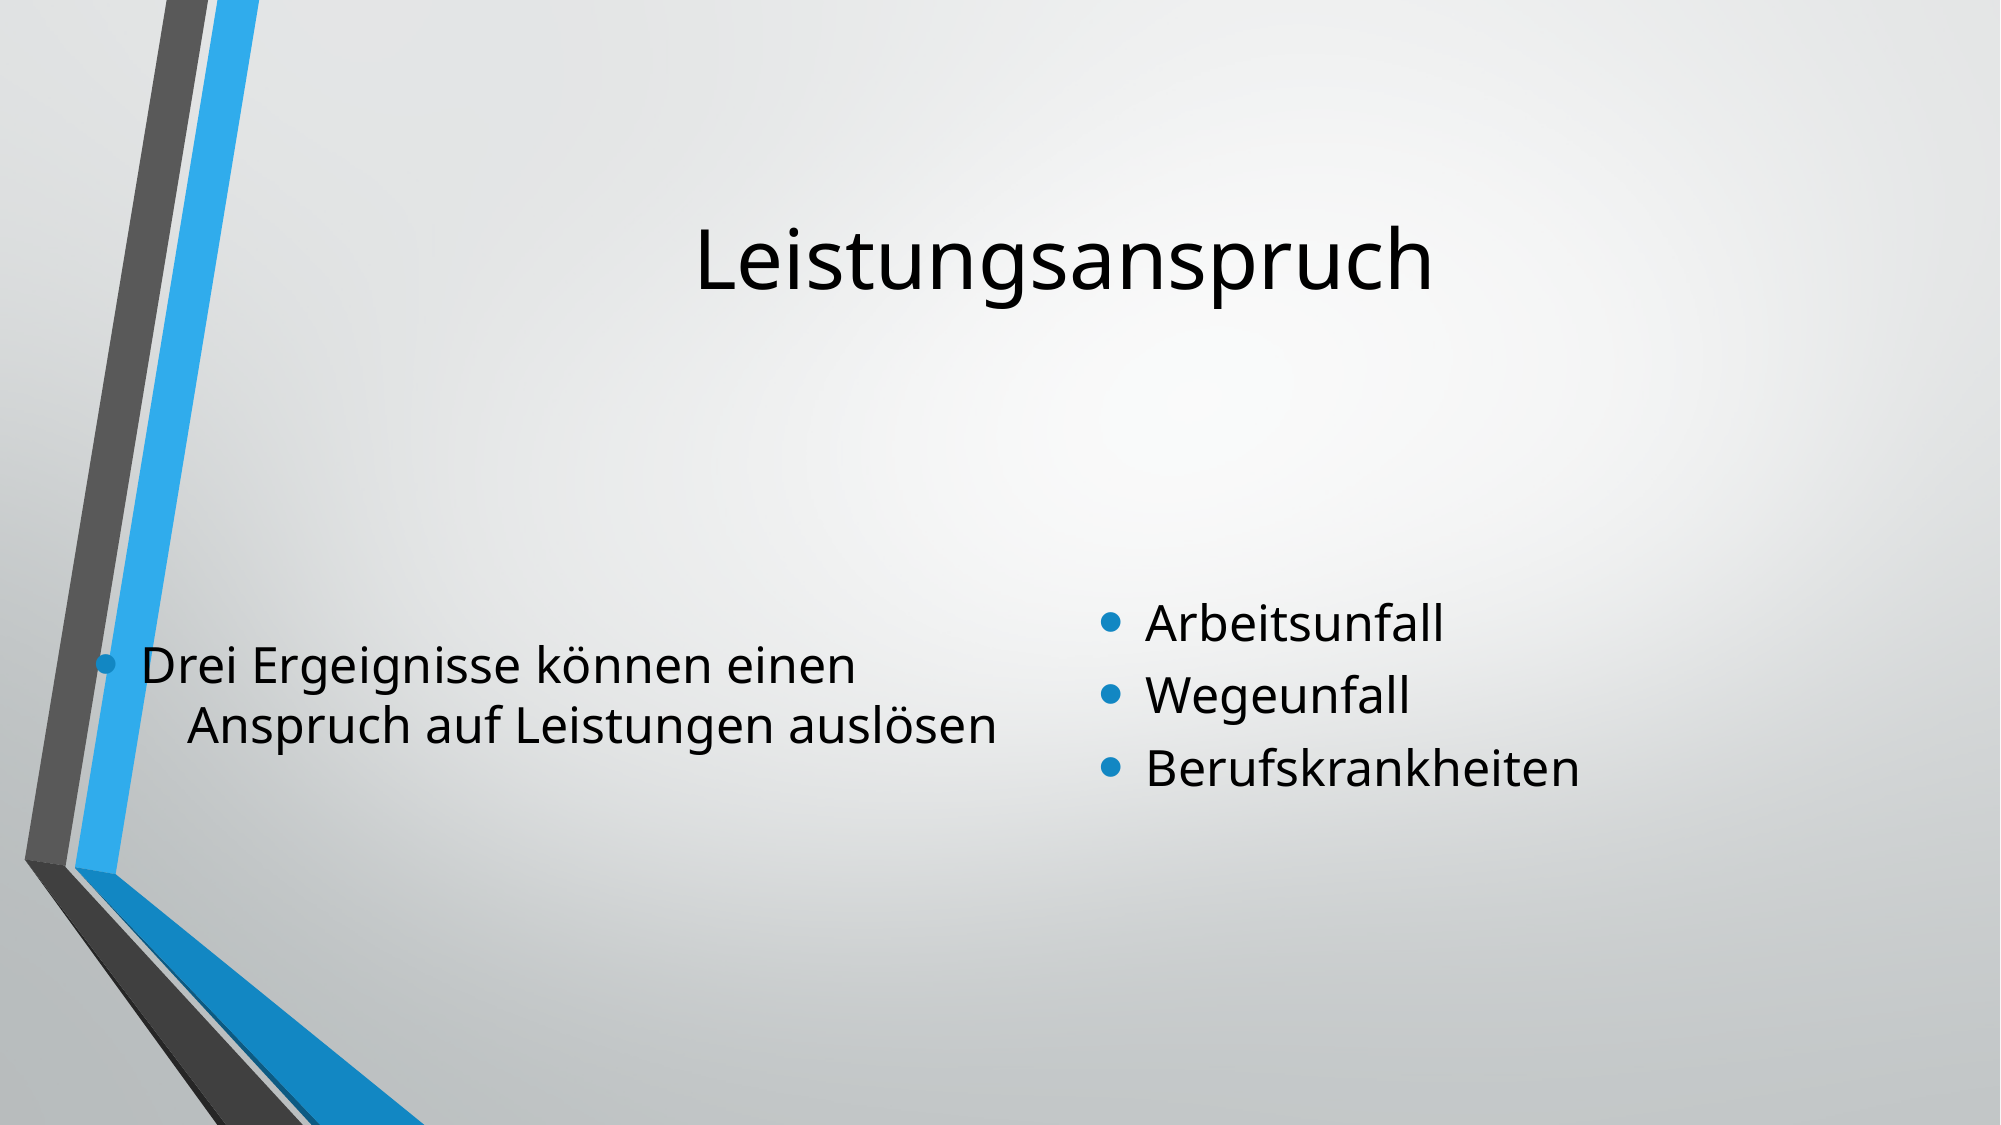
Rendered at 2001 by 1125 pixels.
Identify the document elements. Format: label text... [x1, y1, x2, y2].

list Drei Ergeignisse können einen Anspruch auf Leistungen auslösen [78, 437, 1047, 950]
list Arbeitsunfall Wegeunfall Berufskrankheiten [1083, 437, 1887, 950]
title Leistungsanspruch [243, 112, 1887, 400]
